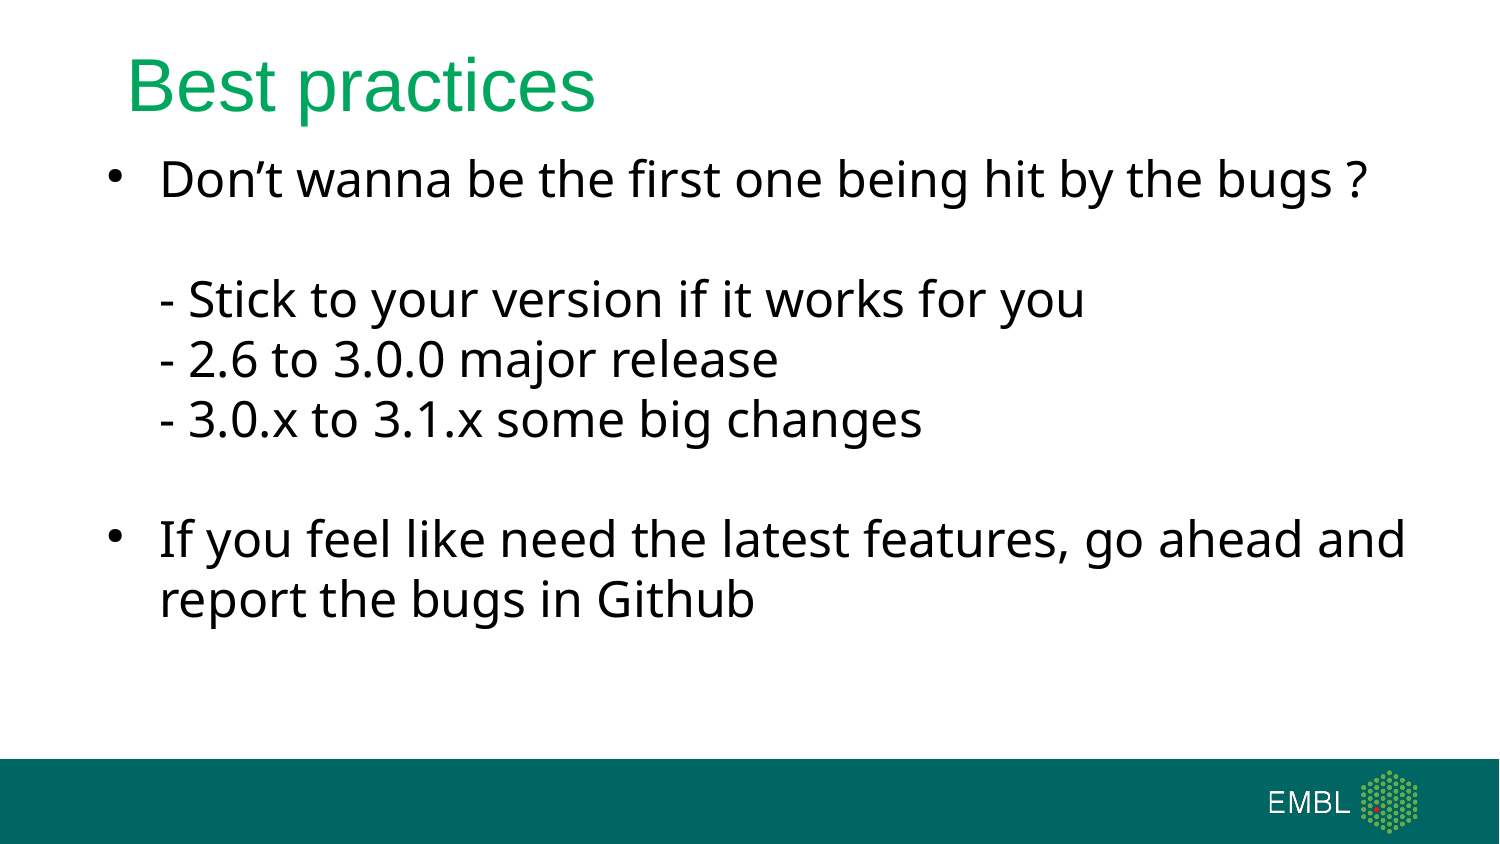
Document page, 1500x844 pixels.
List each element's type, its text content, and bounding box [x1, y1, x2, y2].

text_box Best practices [111, 36, 706, 219]
text_box Don’t wanna be the first one being hit by the bugs ? - Stick to your version if it works for you - 2.6 to 3.0.0 major release - 3.0.x to 3.1.x some big changes If you feel like need the latest features, go ahead and report the bugs in Github [88, 147, 1426, 683]
